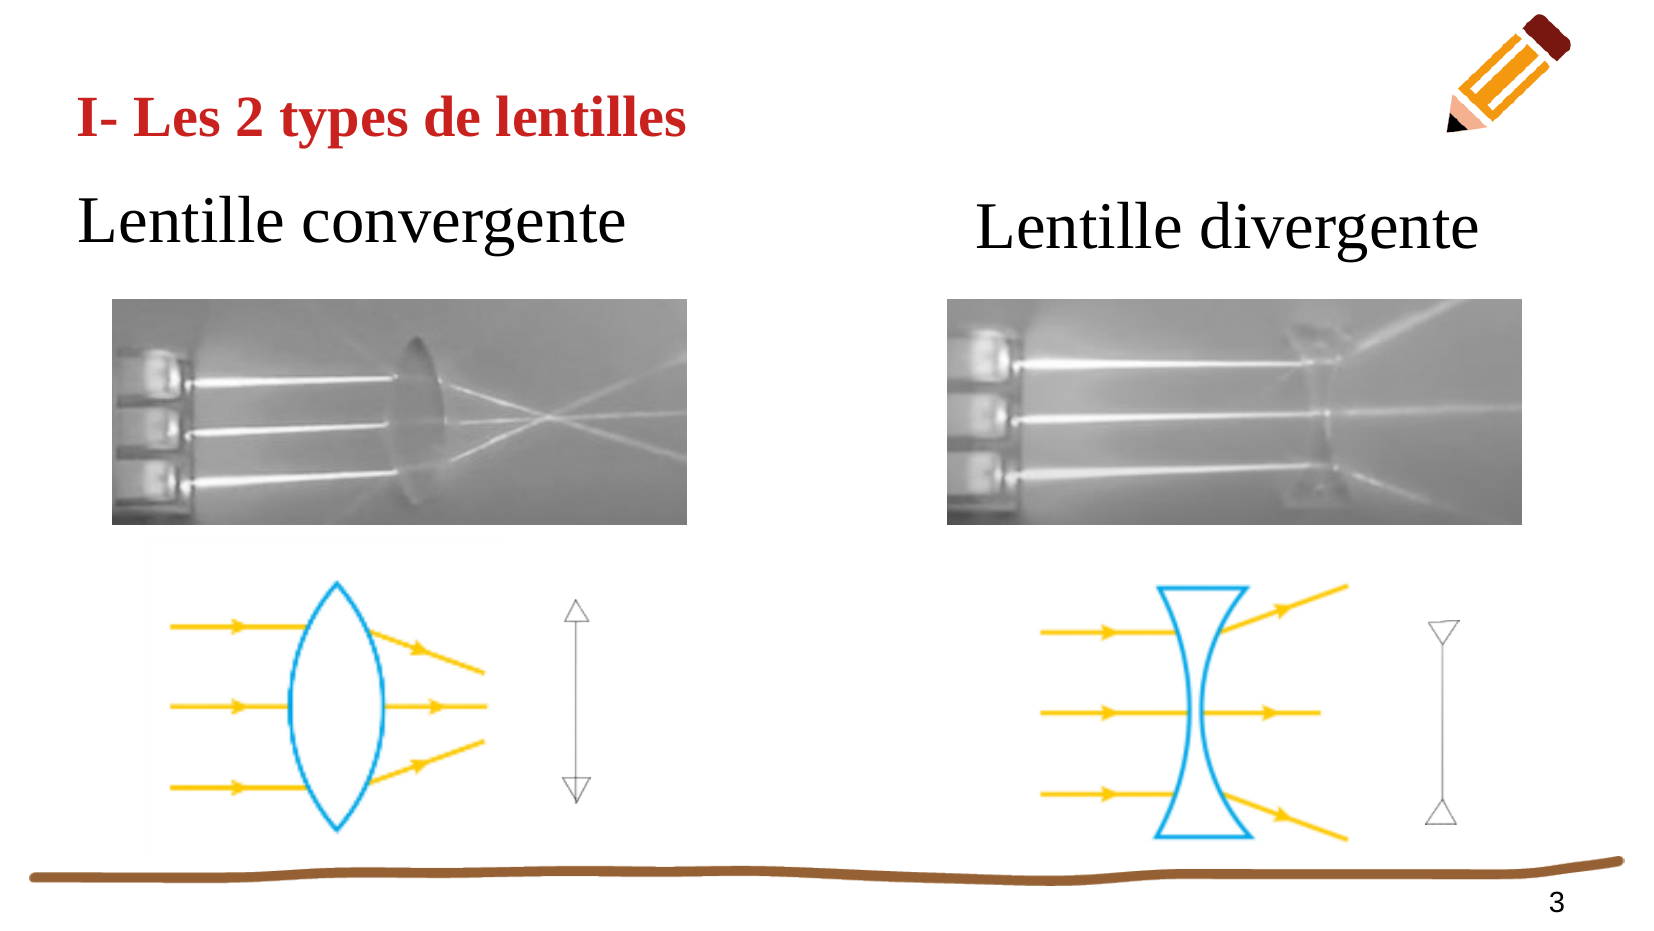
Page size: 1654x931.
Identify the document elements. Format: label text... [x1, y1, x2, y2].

picture [1425, 620, 1460, 826]
picture [1446, 14, 1571, 133]
picture [148, 541, 508, 855]
title I- Les 2 types de lentilles [76, 64, 1436, 169]
text_box Lentille divergente [960, 181, 1573, 281]
picture [29, 856, 1625, 886]
text_box Lentille convergente [63, 175, 676, 275]
picture [947, 299, 1522, 526]
picture [562, 599, 591, 804]
picture [112, 299, 687, 526]
picture [1020, 562, 1355, 852]
